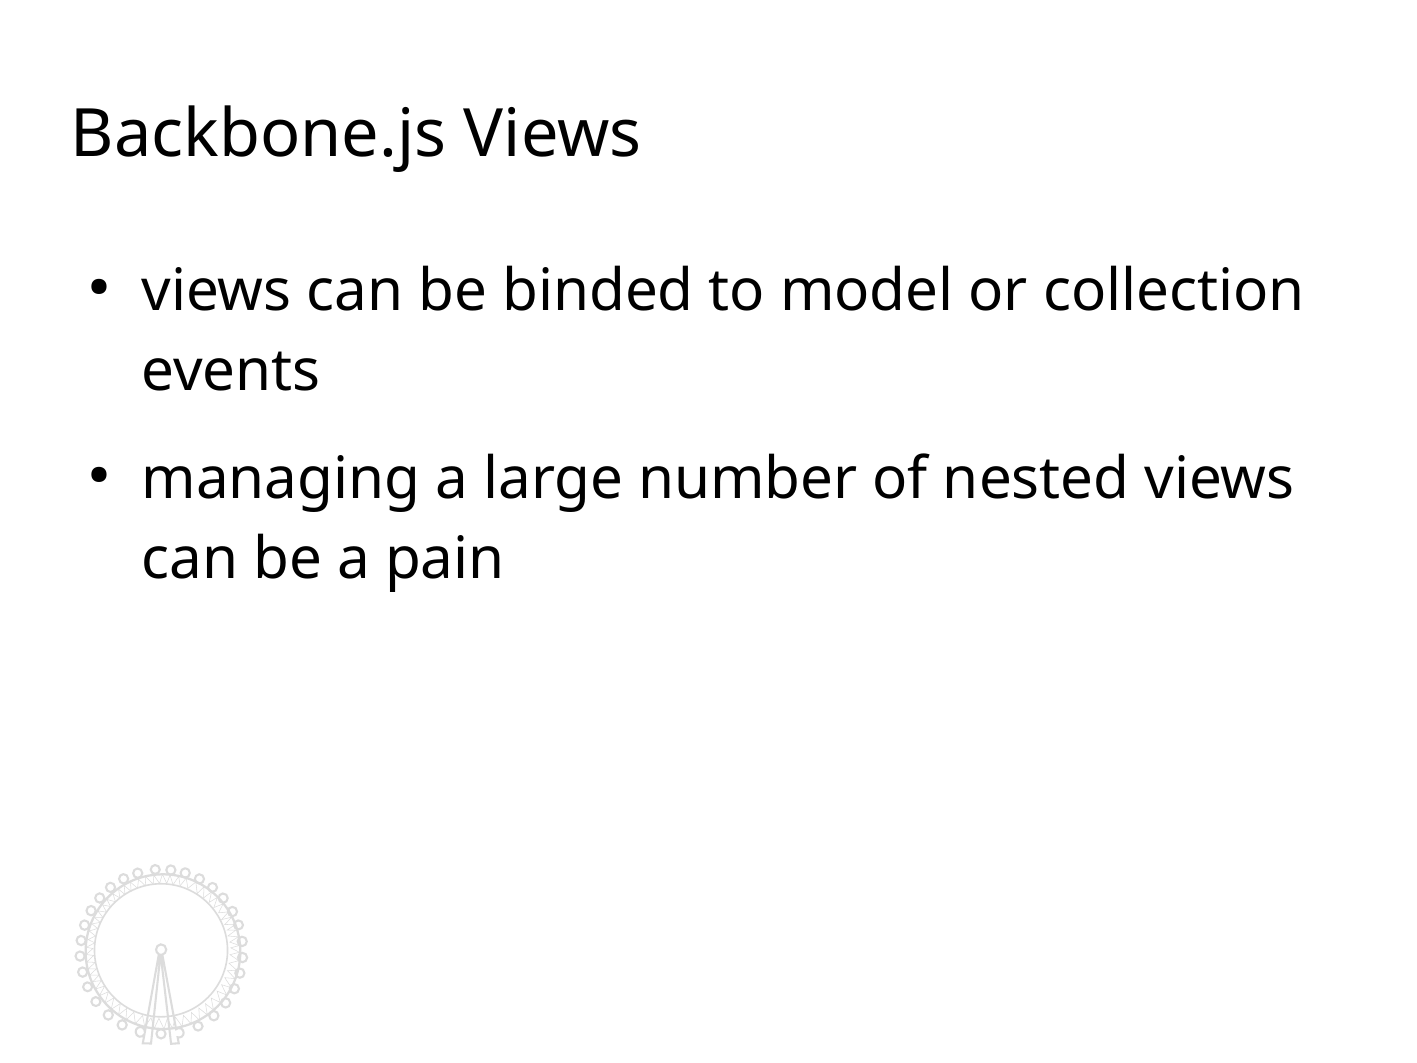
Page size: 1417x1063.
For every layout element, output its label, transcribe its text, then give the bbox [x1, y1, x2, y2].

title Backbone.js Views [70, 42, 1346, 220]
list views can be binded to model or collection events managing a large number of nested views can be a pain [70, 248, 1318, 941]
